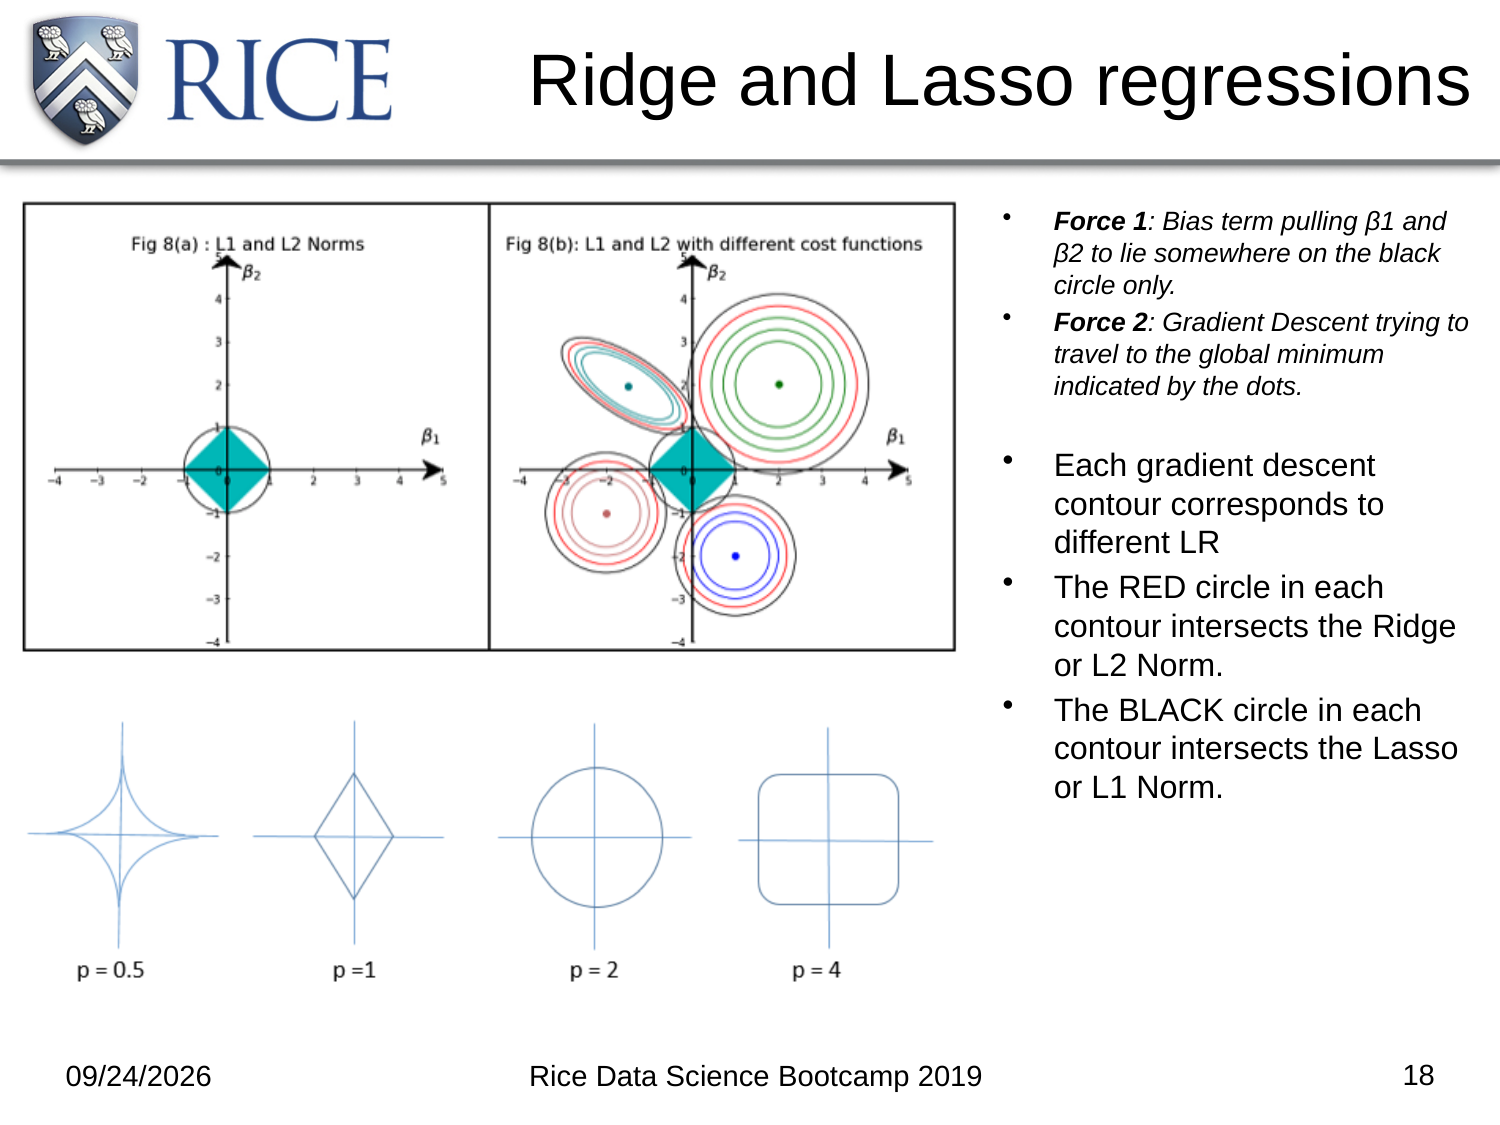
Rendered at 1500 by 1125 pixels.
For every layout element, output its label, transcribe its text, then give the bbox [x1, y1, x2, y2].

slide_number <number> [1137, 1048, 1450, 1099]
footer Rice Data Science Bootcamp 2019 [425, 1050, 1088, 1100]
slide_number 08/13/2019 [50, 1050, 364, 1100]
title Ridge and Lasso regressions [425, 1, 1488, 152]
list Force 1: Bias term pulling β1 and β2 to lie somewhere on the black circle only. Force 2: Gradient Descent trying to travel to the global minimum indicated by the dots. Each gradient descent contour corresponds to different LR The RED circle in each contour intersects the Ridge or L2 Norm. The BLACK circle in each contour intersects the Lasso or L1 Norm. [987, 196, 1488, 818]
picture [0, 0, 1500, 1125]
